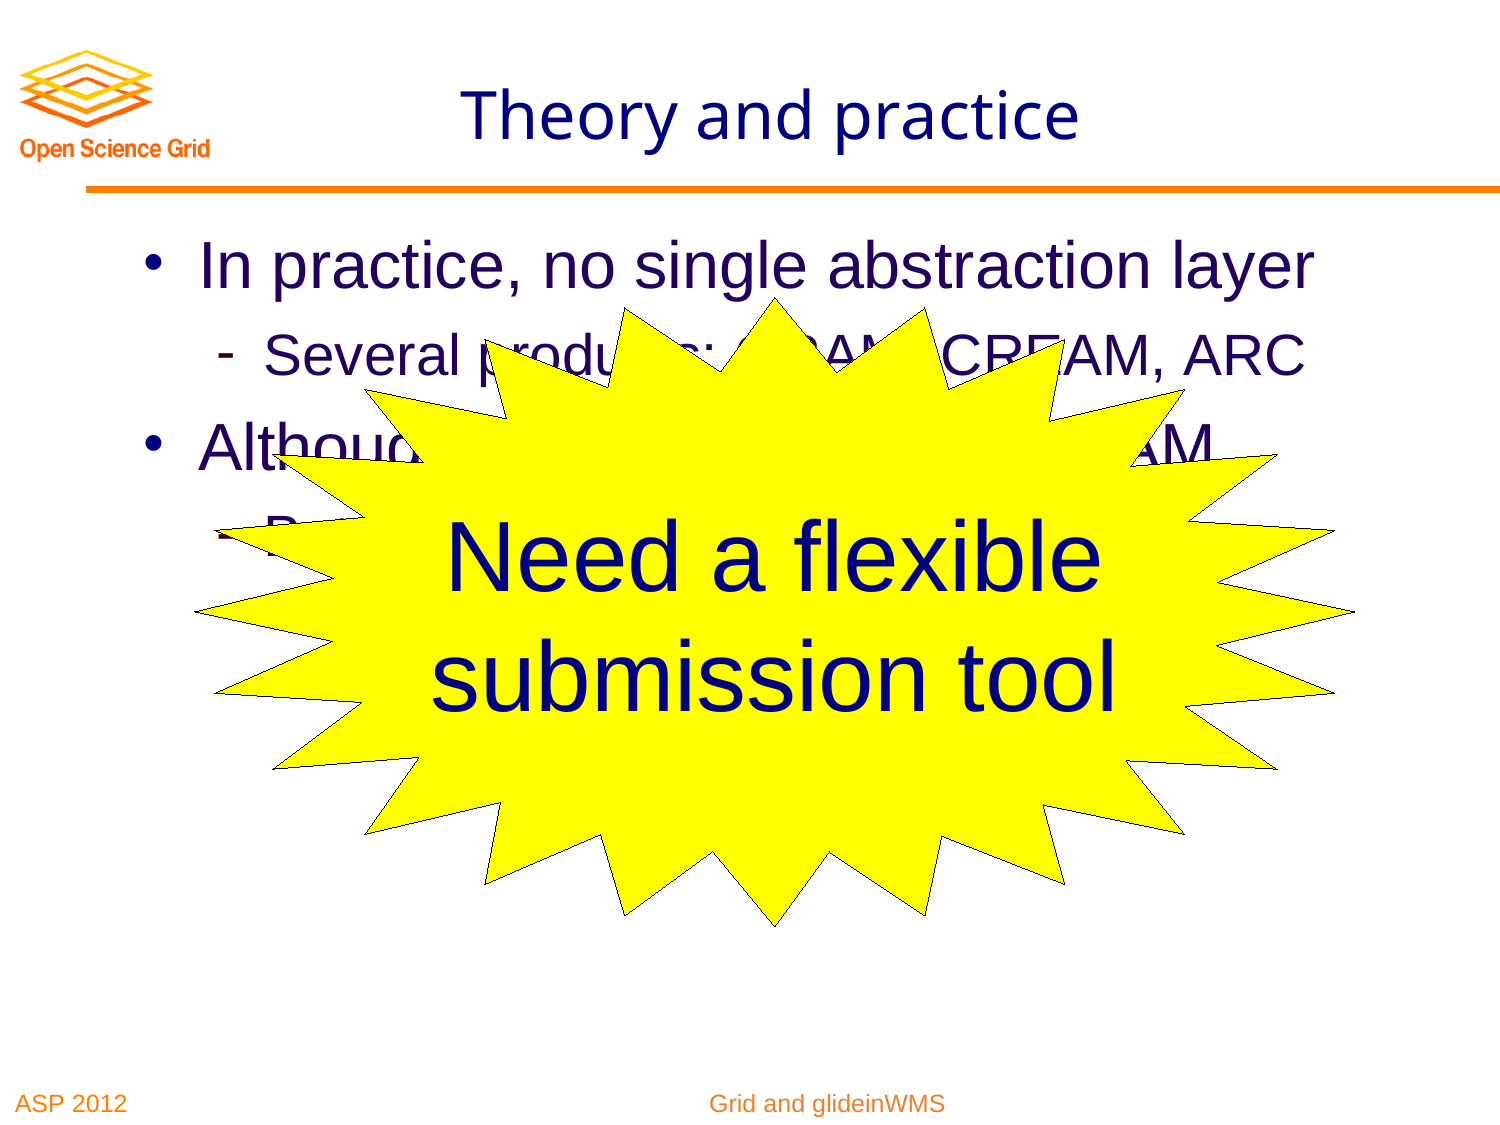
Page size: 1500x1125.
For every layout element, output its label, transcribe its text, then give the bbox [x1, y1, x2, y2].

text_box Need a flexible submission tool [194, 297, 1355, 927]
title Theory and practice [201, 18, 1342, 207]
list In practice, no single abstraction layer Several products: GRAM, CREAM, ARC Although OSG mostly uses GRAM But even this is under discussion [127, 214, 1403, 957]
picture [0, 27, 201, 179]
